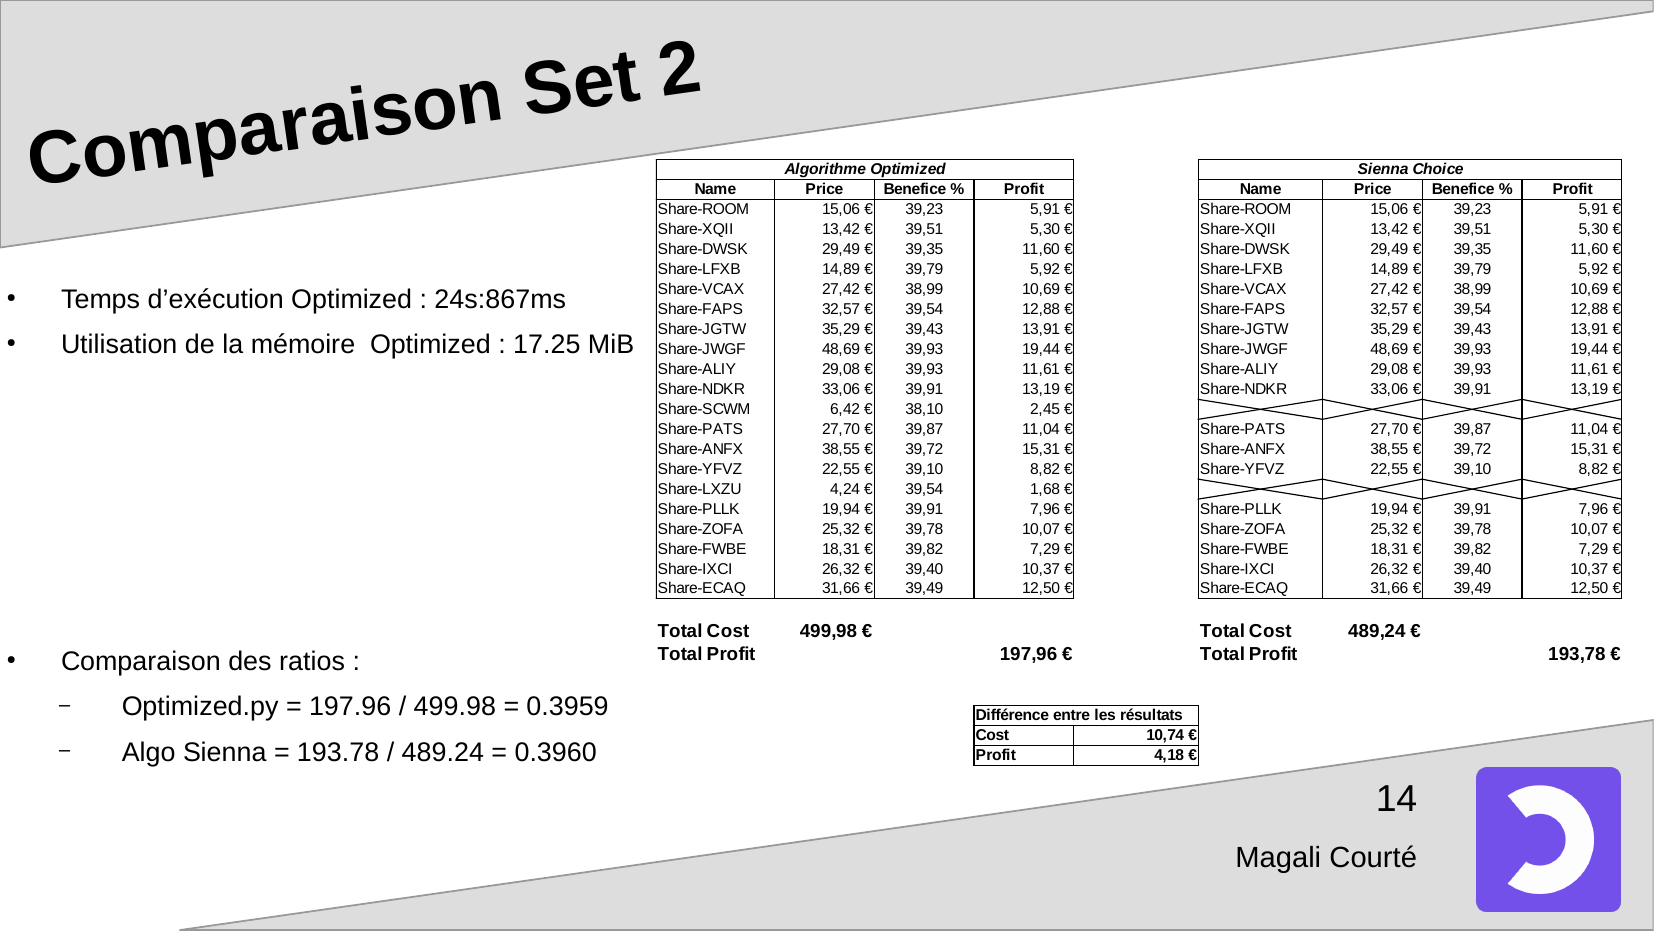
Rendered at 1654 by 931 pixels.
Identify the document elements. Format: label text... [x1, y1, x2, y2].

list Temps d’exécution Optimized : 24s:867ms Utilisation de la mémoire Optimized : 17.25 MiB Comparaison des ratios : Optimized.py = 197.96 / 499.98 = 0.3959 Algo Sienna = 193.78 / 489.24 = 0.3960 [0, 228, 655, 768]
list [80, 139, 1536, 228]
picture [655, 159, 1625, 912]
title Comparaison Set 2 [16, 0, 1501, 228]
